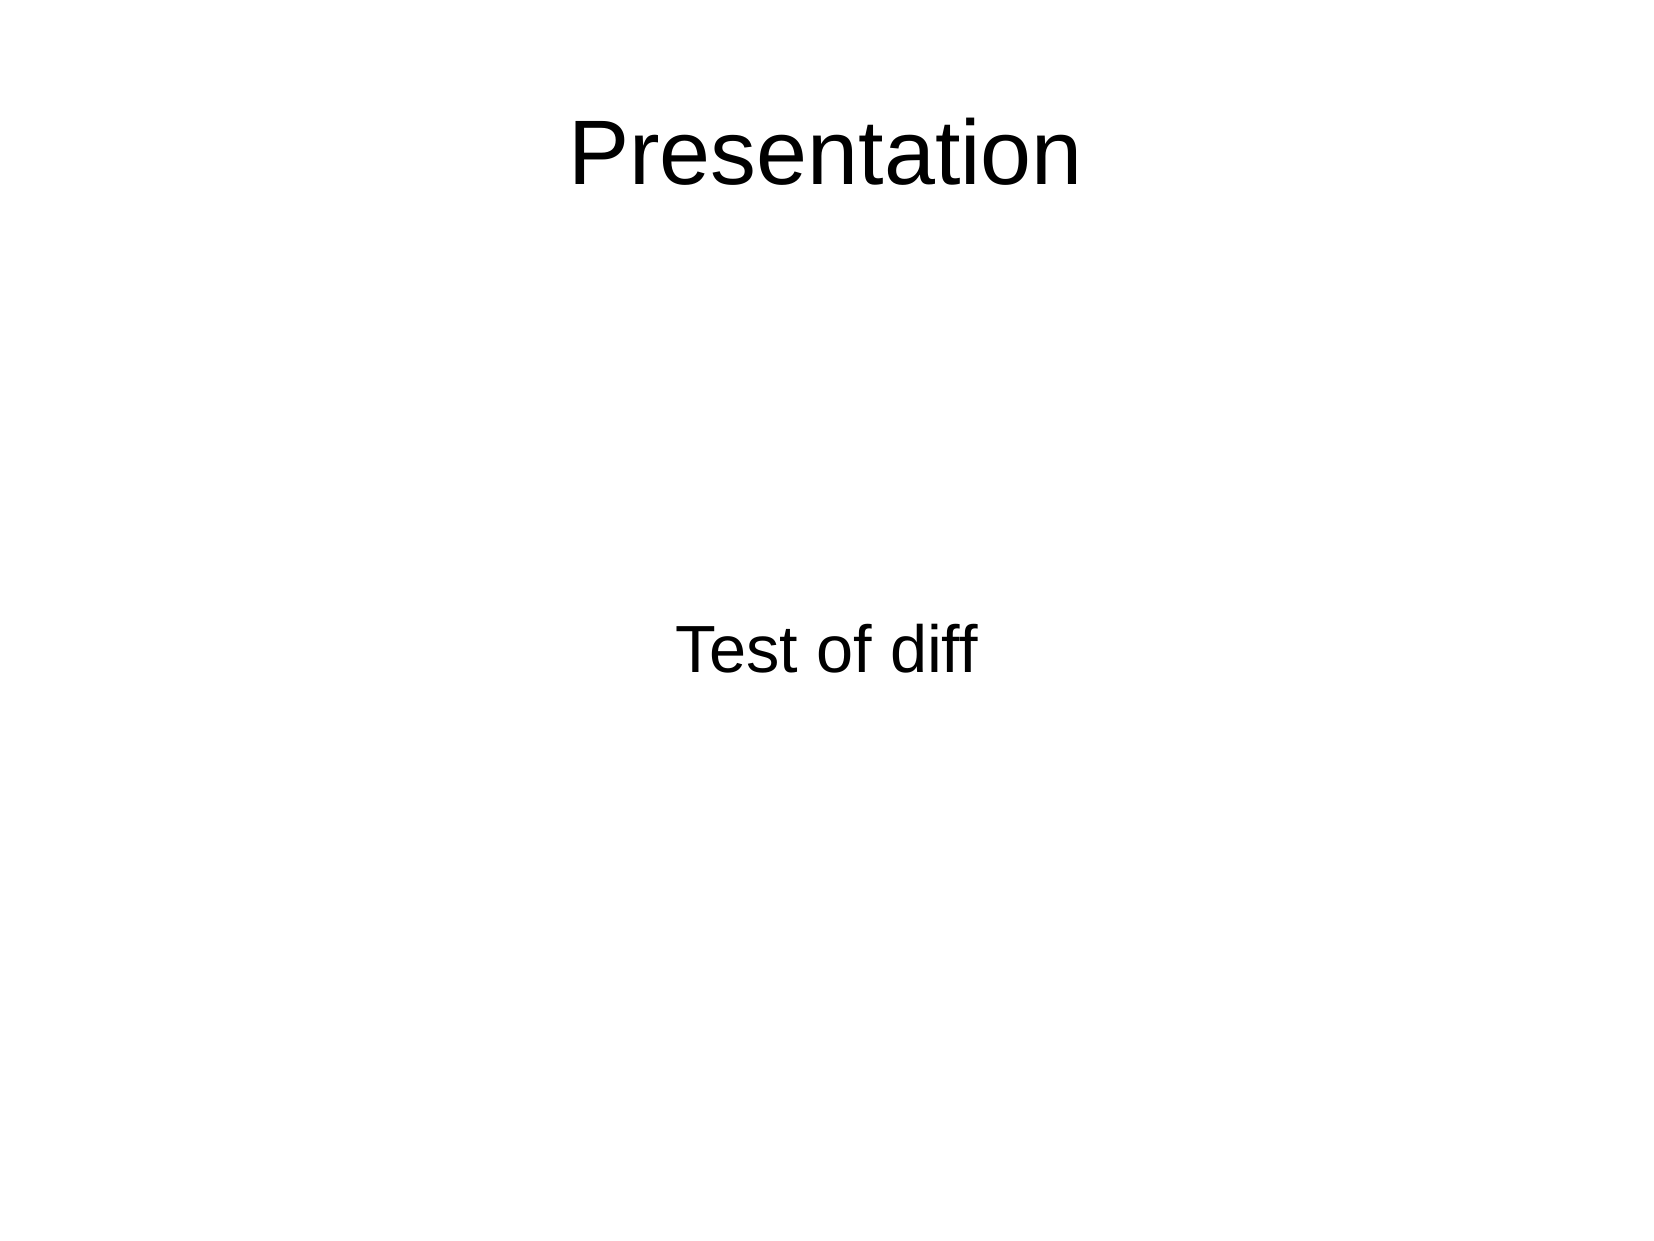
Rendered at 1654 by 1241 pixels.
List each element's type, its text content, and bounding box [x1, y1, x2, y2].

title Presentation [82, 49, 1571, 257]
subtitle Test of diff [82, 290, 1571, 1010]
